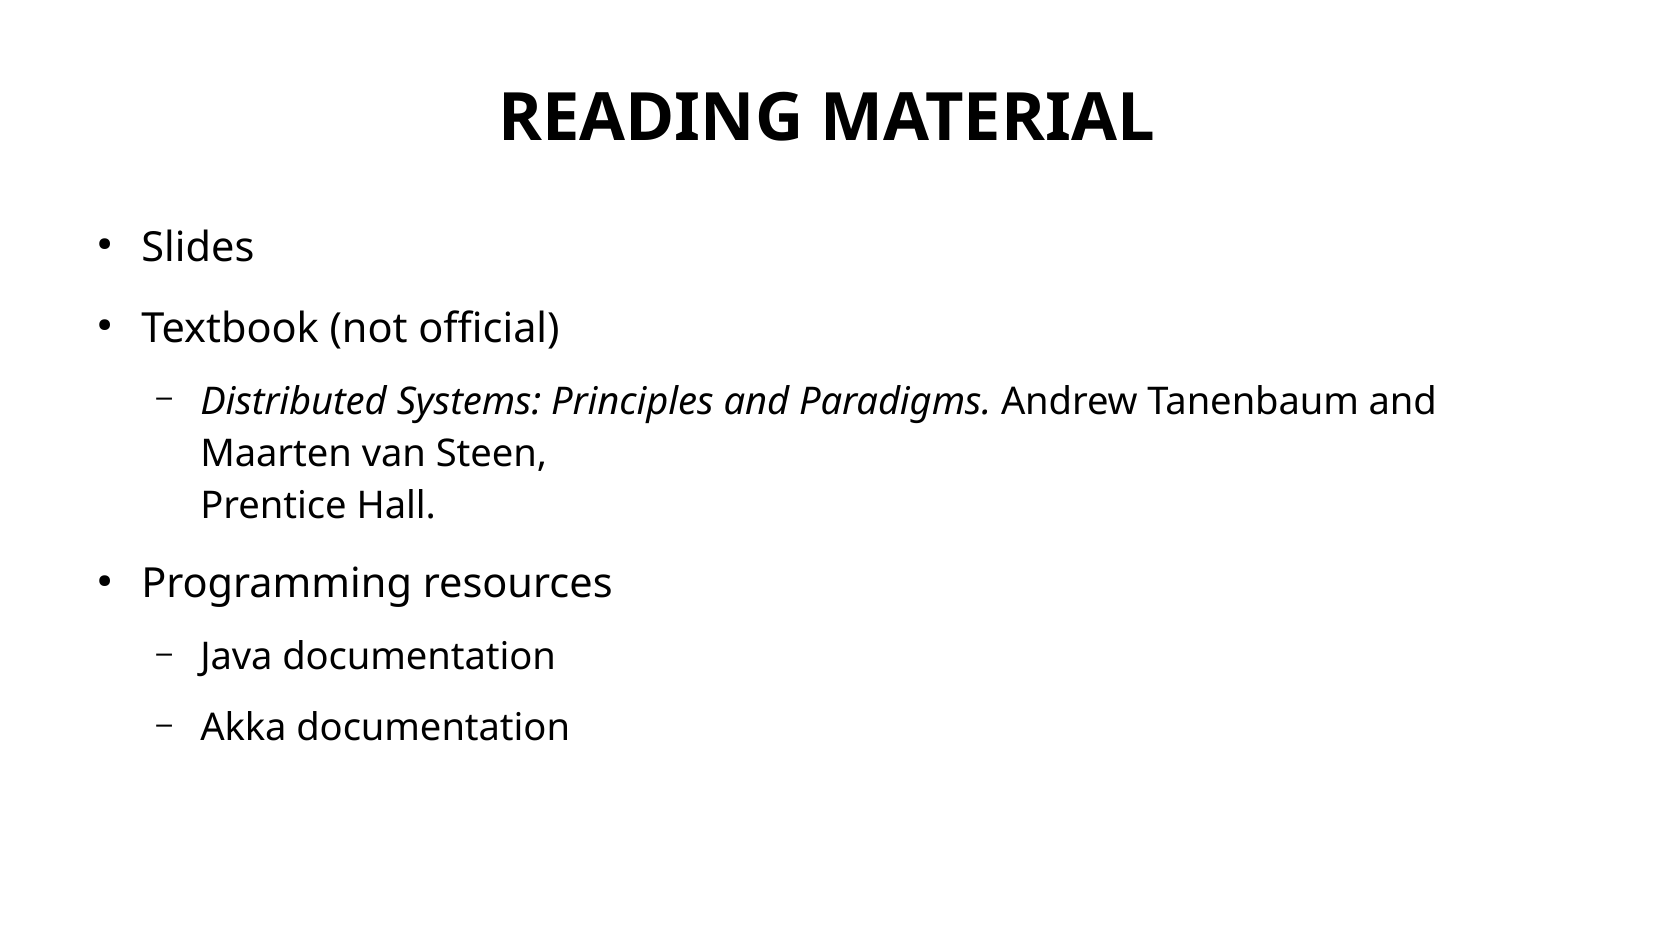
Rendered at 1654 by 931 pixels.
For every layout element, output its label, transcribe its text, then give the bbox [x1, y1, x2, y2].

list Slides Textbook (not official) Distributed Systems: Principles and Paradigms. Andrew Tanenbaum and Maarten van Steen, Prentice Hall. Programming resources Java documentation Akka documentation [82, 217, 1571, 757]
title READING MATERIAL [82, 36, 1571, 193]
